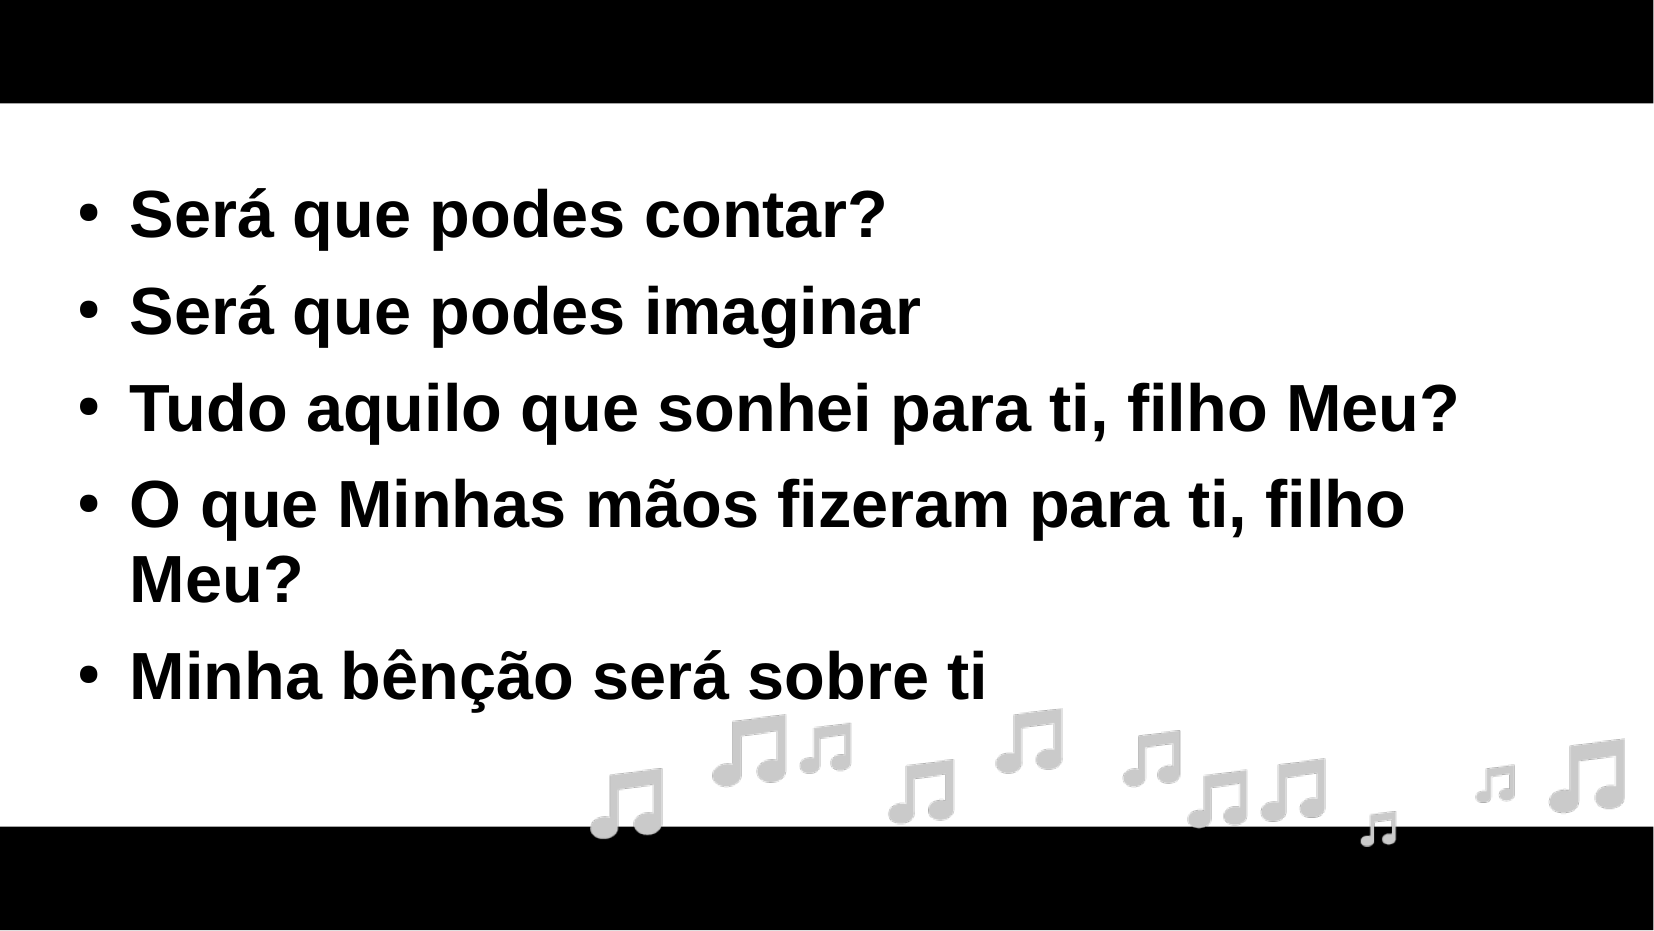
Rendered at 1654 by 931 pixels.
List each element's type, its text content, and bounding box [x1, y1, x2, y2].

list Será que podes contar? Será que podes imaginar Tudo aquilo que sonhei para ti, filho Meu? O que Minhas mãos fizeram para ti, filho Meu? Minha bênção será sobre ti [59, 177, 1595, 768]
